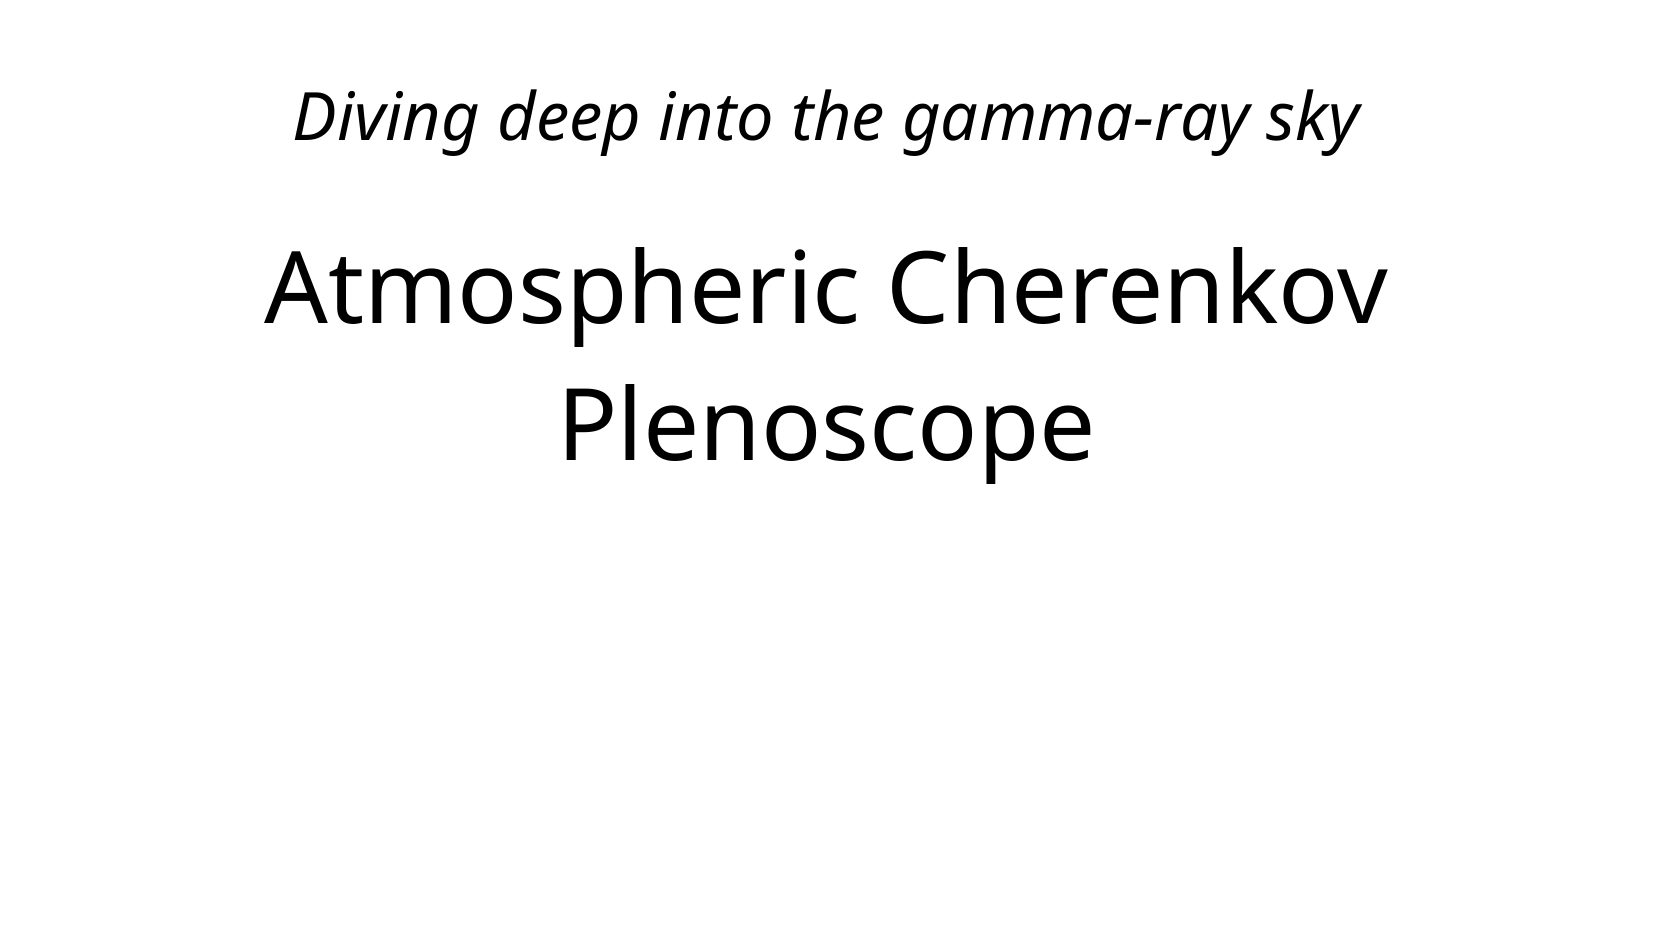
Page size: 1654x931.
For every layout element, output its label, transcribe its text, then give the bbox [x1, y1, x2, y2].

text_box Atmospheric Cherenkov Plenoscope [0, 209, 1654, 353]
text_box Diving deep into the gamma-ray sky [0, 62, 1654, 163]
